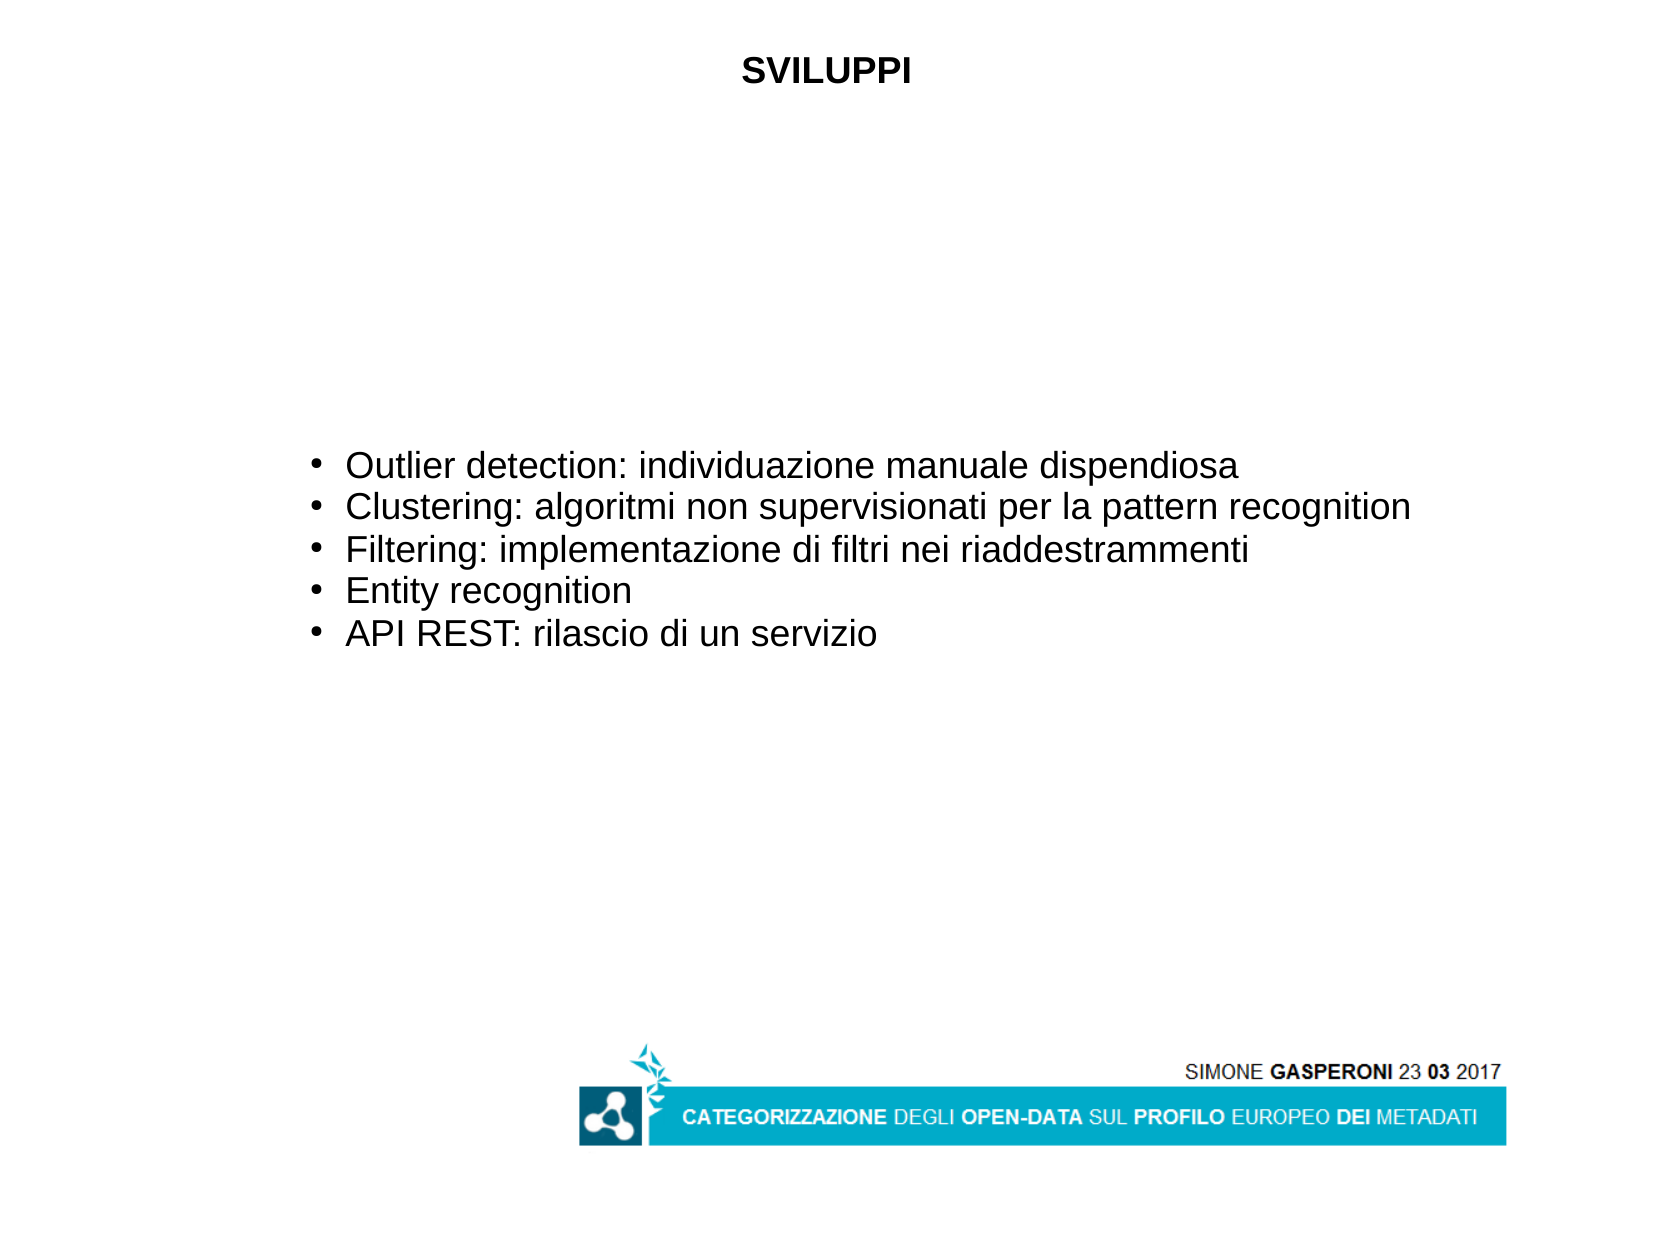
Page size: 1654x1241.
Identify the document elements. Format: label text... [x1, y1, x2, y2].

picture [557, 1039, 1524, 1157]
text_box SVILUPPI [0, 0, 1654, 122]
text_box Outlier detection: individuazione manuale dispendiosa Clustering: algoritmi non supervisionati per la pattern recognition Filtering: implementazione di filtri nei riaddestrammenti Entity recognition API REST: rilascio di un servizio [295, 436, 1427, 662]
